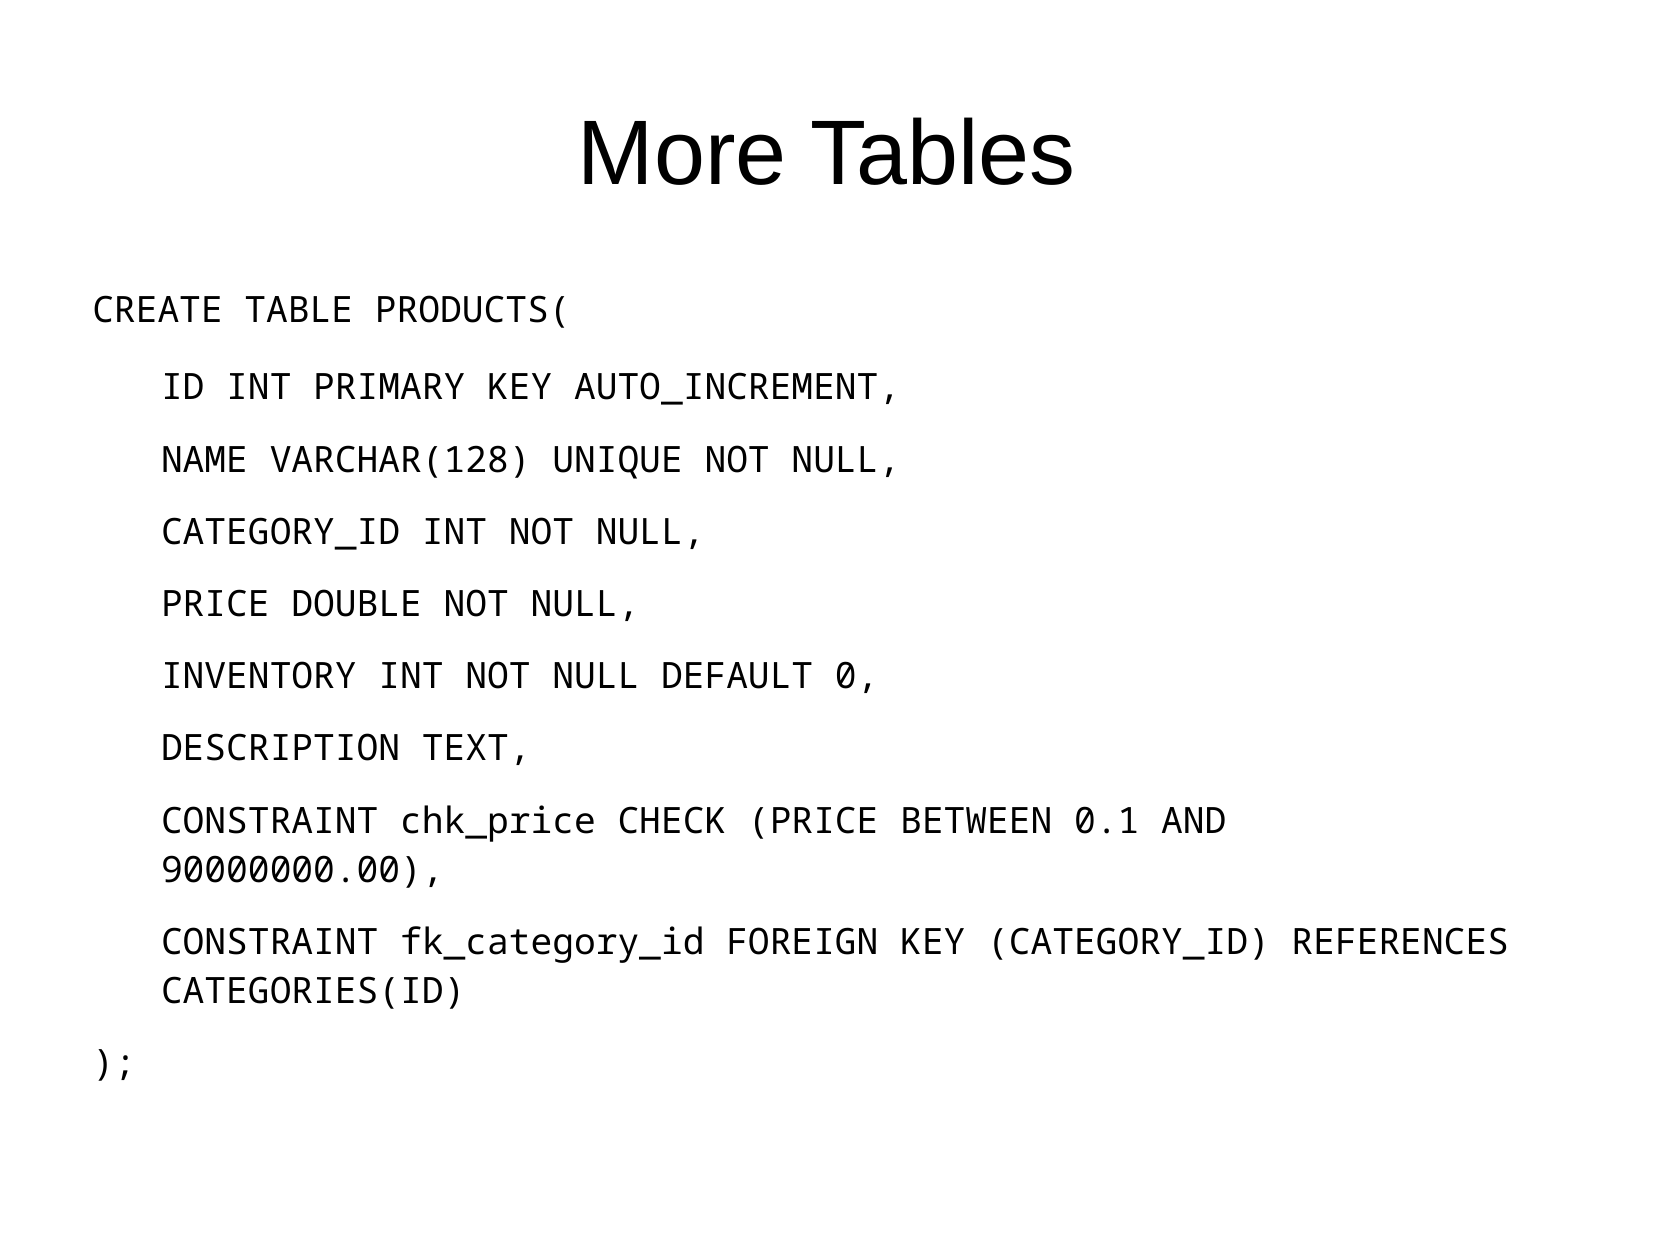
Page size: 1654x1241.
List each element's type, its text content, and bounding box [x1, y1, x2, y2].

title More Tables [82, 49, 1571, 257]
list CREATE TABLE PRODUCTS( ID INT PRIMARY KEY AUTO_INCREMENT, NAME VARCHAR(128) UNIQUE NOT NULL, CATEGORY_ID INT NOT NULL, PRICE DOUBLE NOT NULL, INVENTORY INT NOT NULL DEFAULT 0, DESCRIPTION TEXT, CONSTRAINT chk_price CHECK (PRICE BETWEEN 0.1 AND 90000000.00), CONSTRAINT fk_category_id FOREIGN KEY (CATEGORY_ID) REFERENCES CATEGORIES(ID) ); [23, 283, 1512, 1170]
